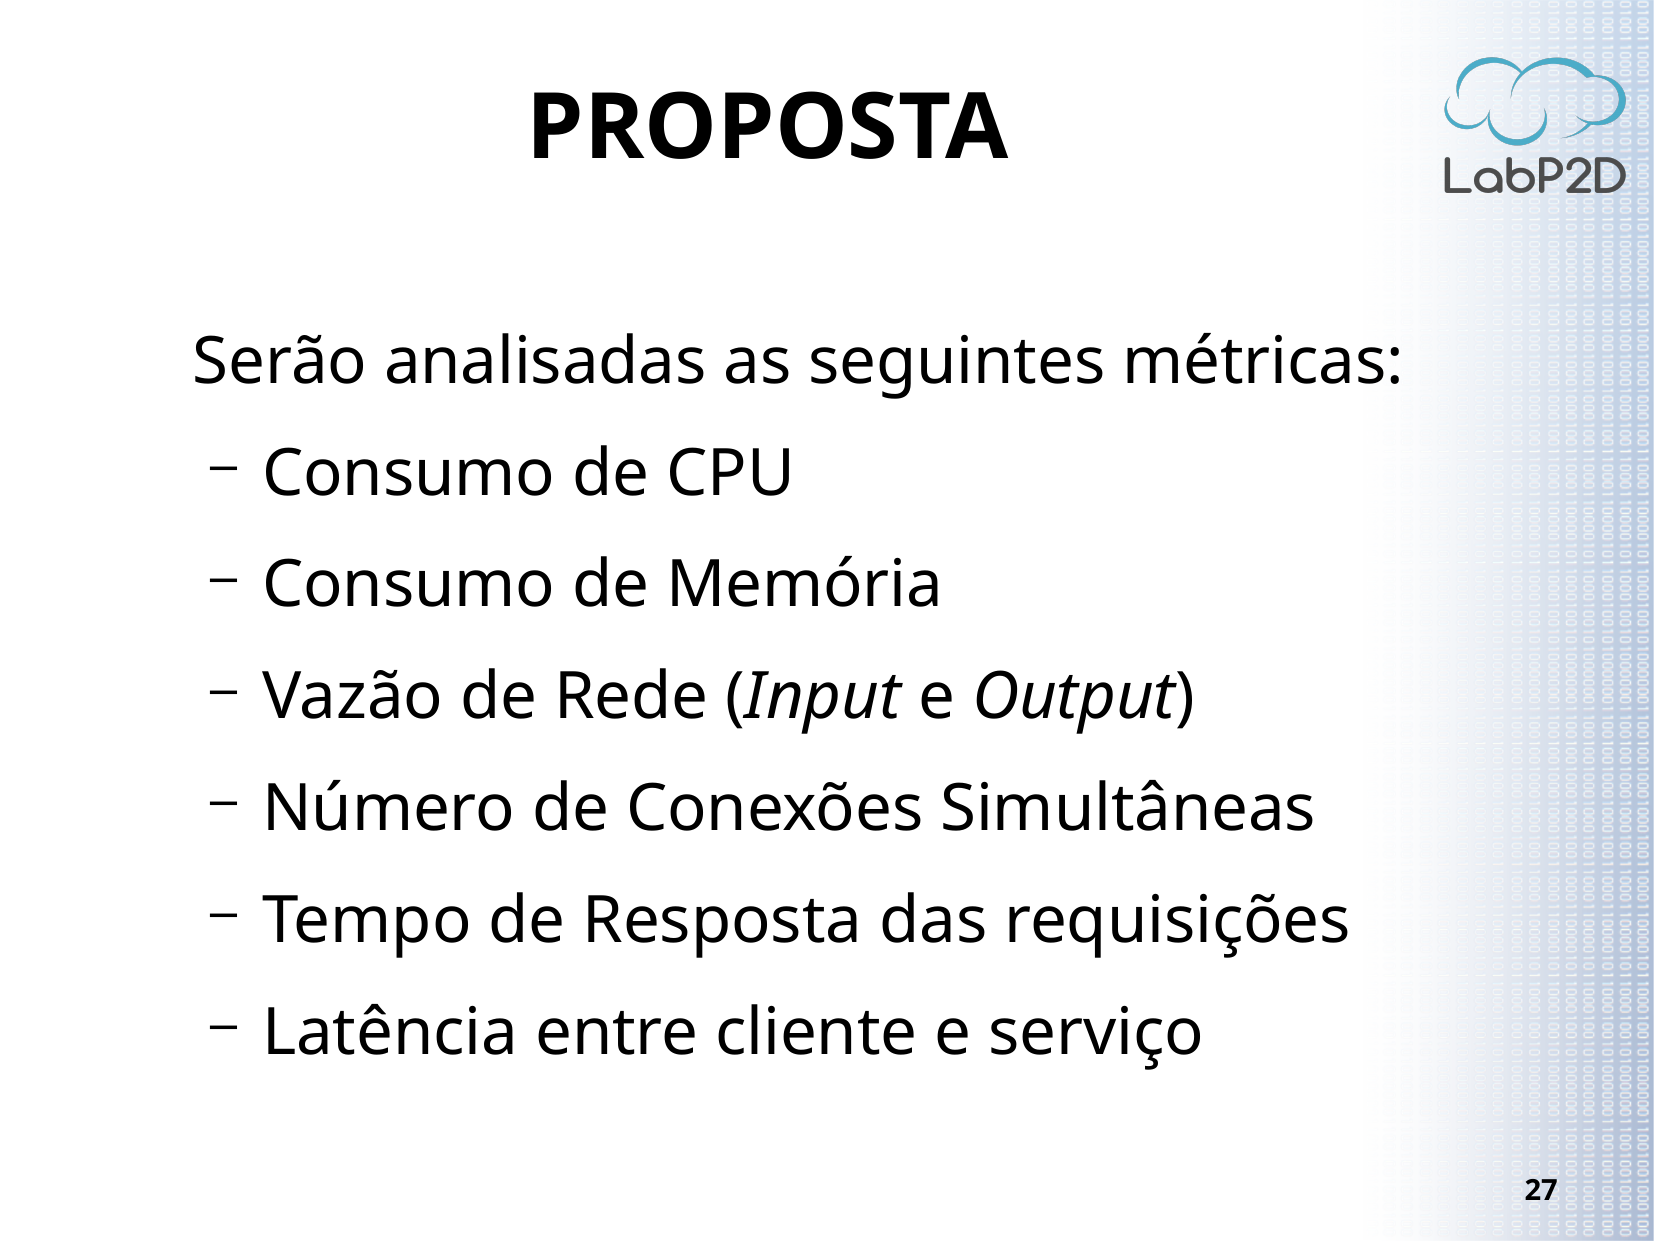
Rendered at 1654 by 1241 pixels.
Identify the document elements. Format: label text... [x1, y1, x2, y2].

picture [1360, 1, 1654, 1240]
list Serão analisadas as seguintes métricas: Consumo de CPU Consumo de Memória Vazão de Rede (Input e Output) Número de Conexões Simultâneas Tempo de Resposta das requisições Latência entre cliente e serviço [123, 271, 1406, 1116]
title PROPOSTA [82, 19, 1453, 227]
